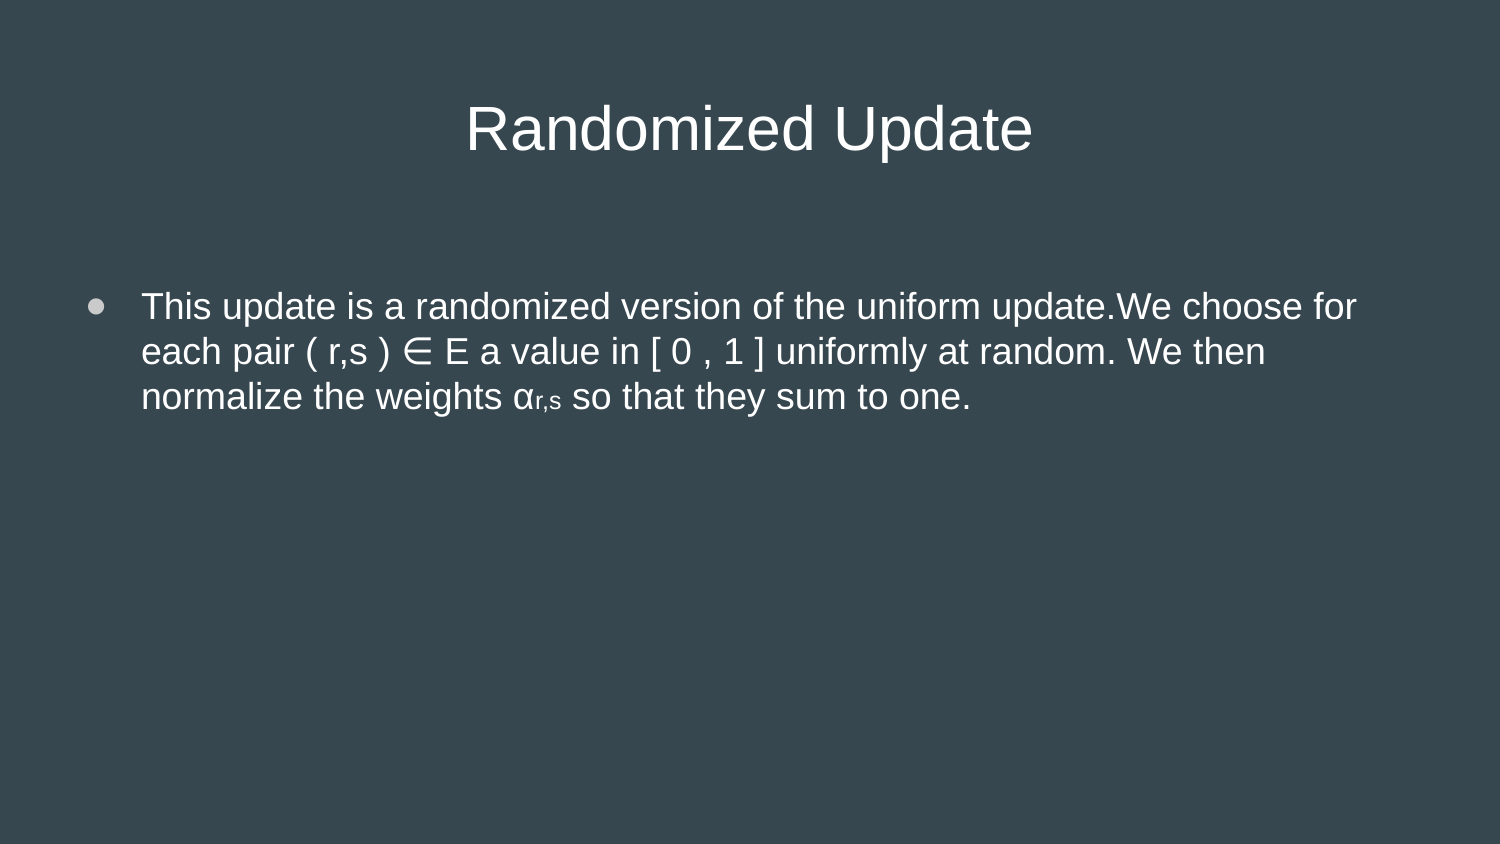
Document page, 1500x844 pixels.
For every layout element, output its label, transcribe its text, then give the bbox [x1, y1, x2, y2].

title Randomized Update [51, 72, 1449, 167]
list This update is a randomized version of the uniform update.We choose for each pair ( r,s ) ∈ E a value in [ 0 , 1 ] uniformly at random. We then normalize the weights αr,s so that they sum to one. [51, 189, 1449, 750]
